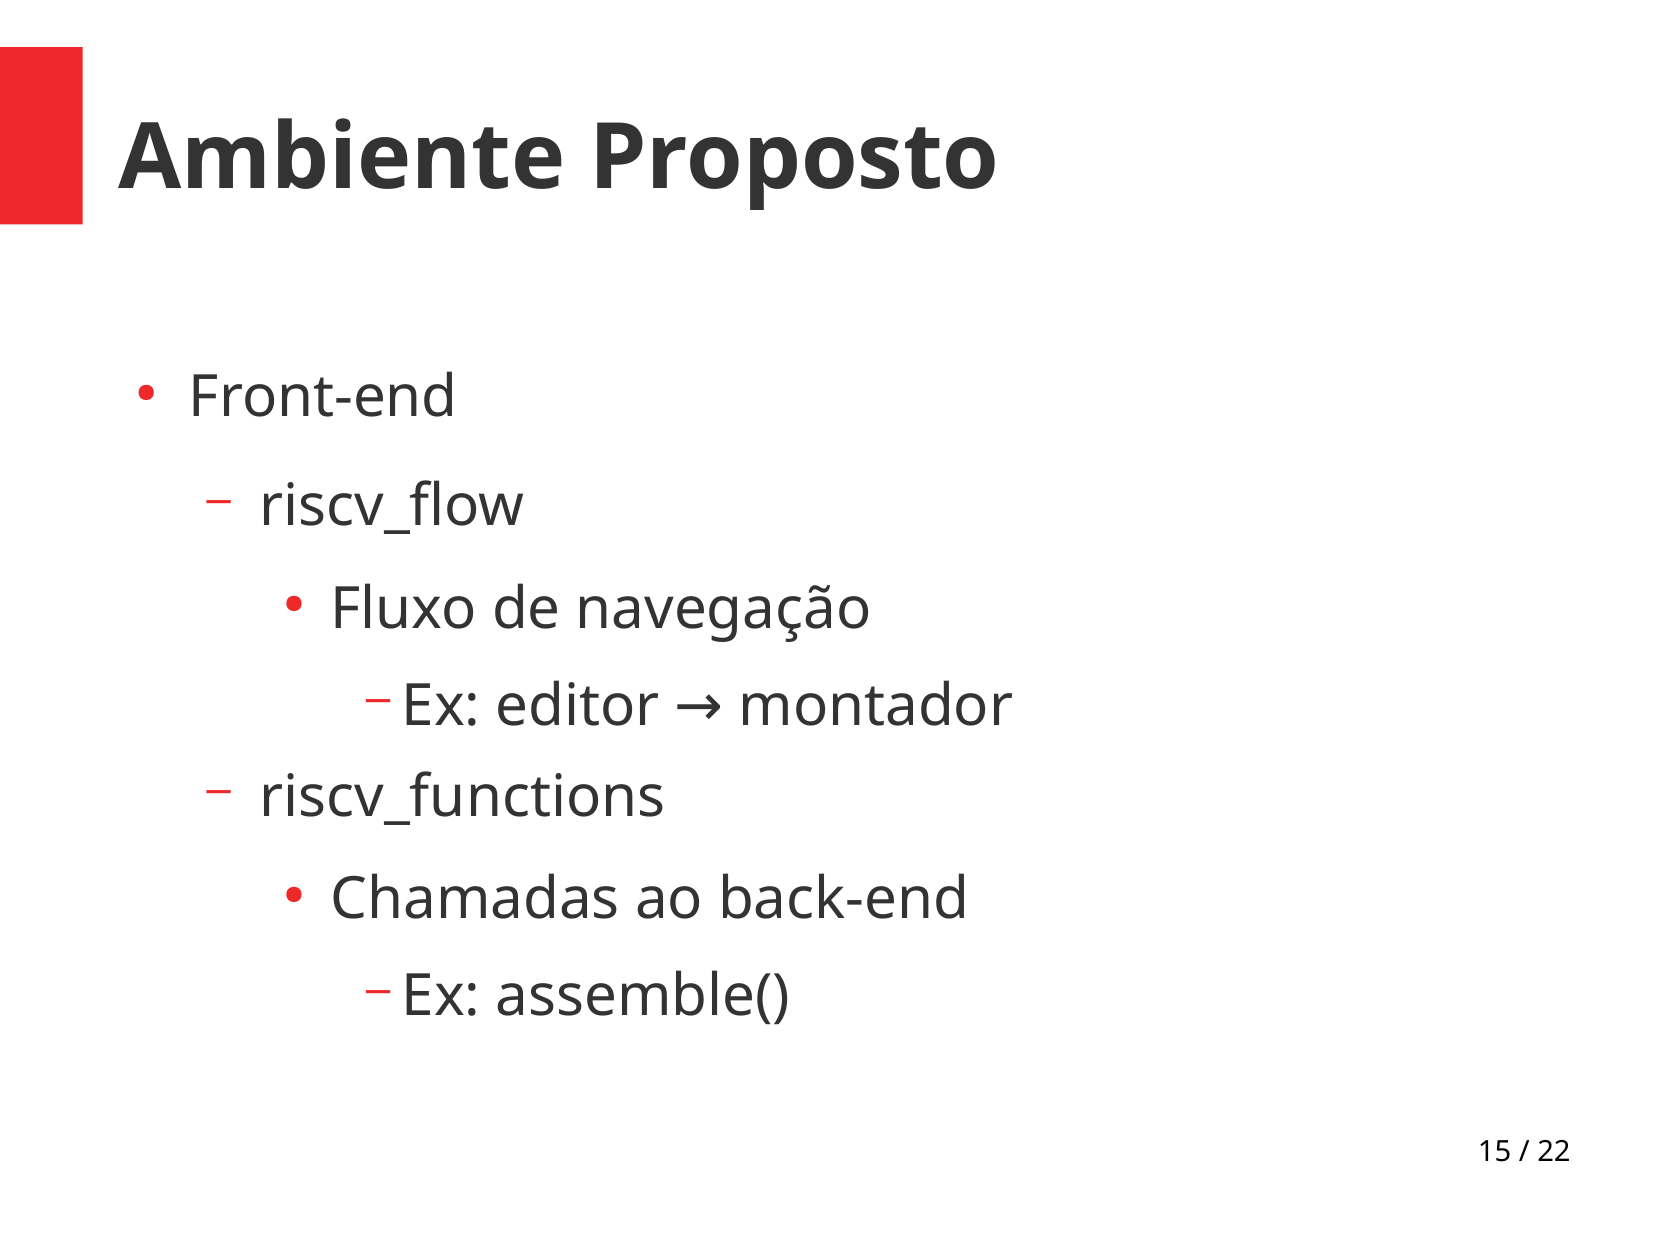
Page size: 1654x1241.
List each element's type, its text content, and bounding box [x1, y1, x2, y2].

title Ambiente Proposto [118, 49, 1571, 257]
list Front-end riscv_flow Fluxo de navegação Ex: editor → montador riscv_functions Chamadas ao back-end Ex: assemble() [118, 354, 1536, 1074]
